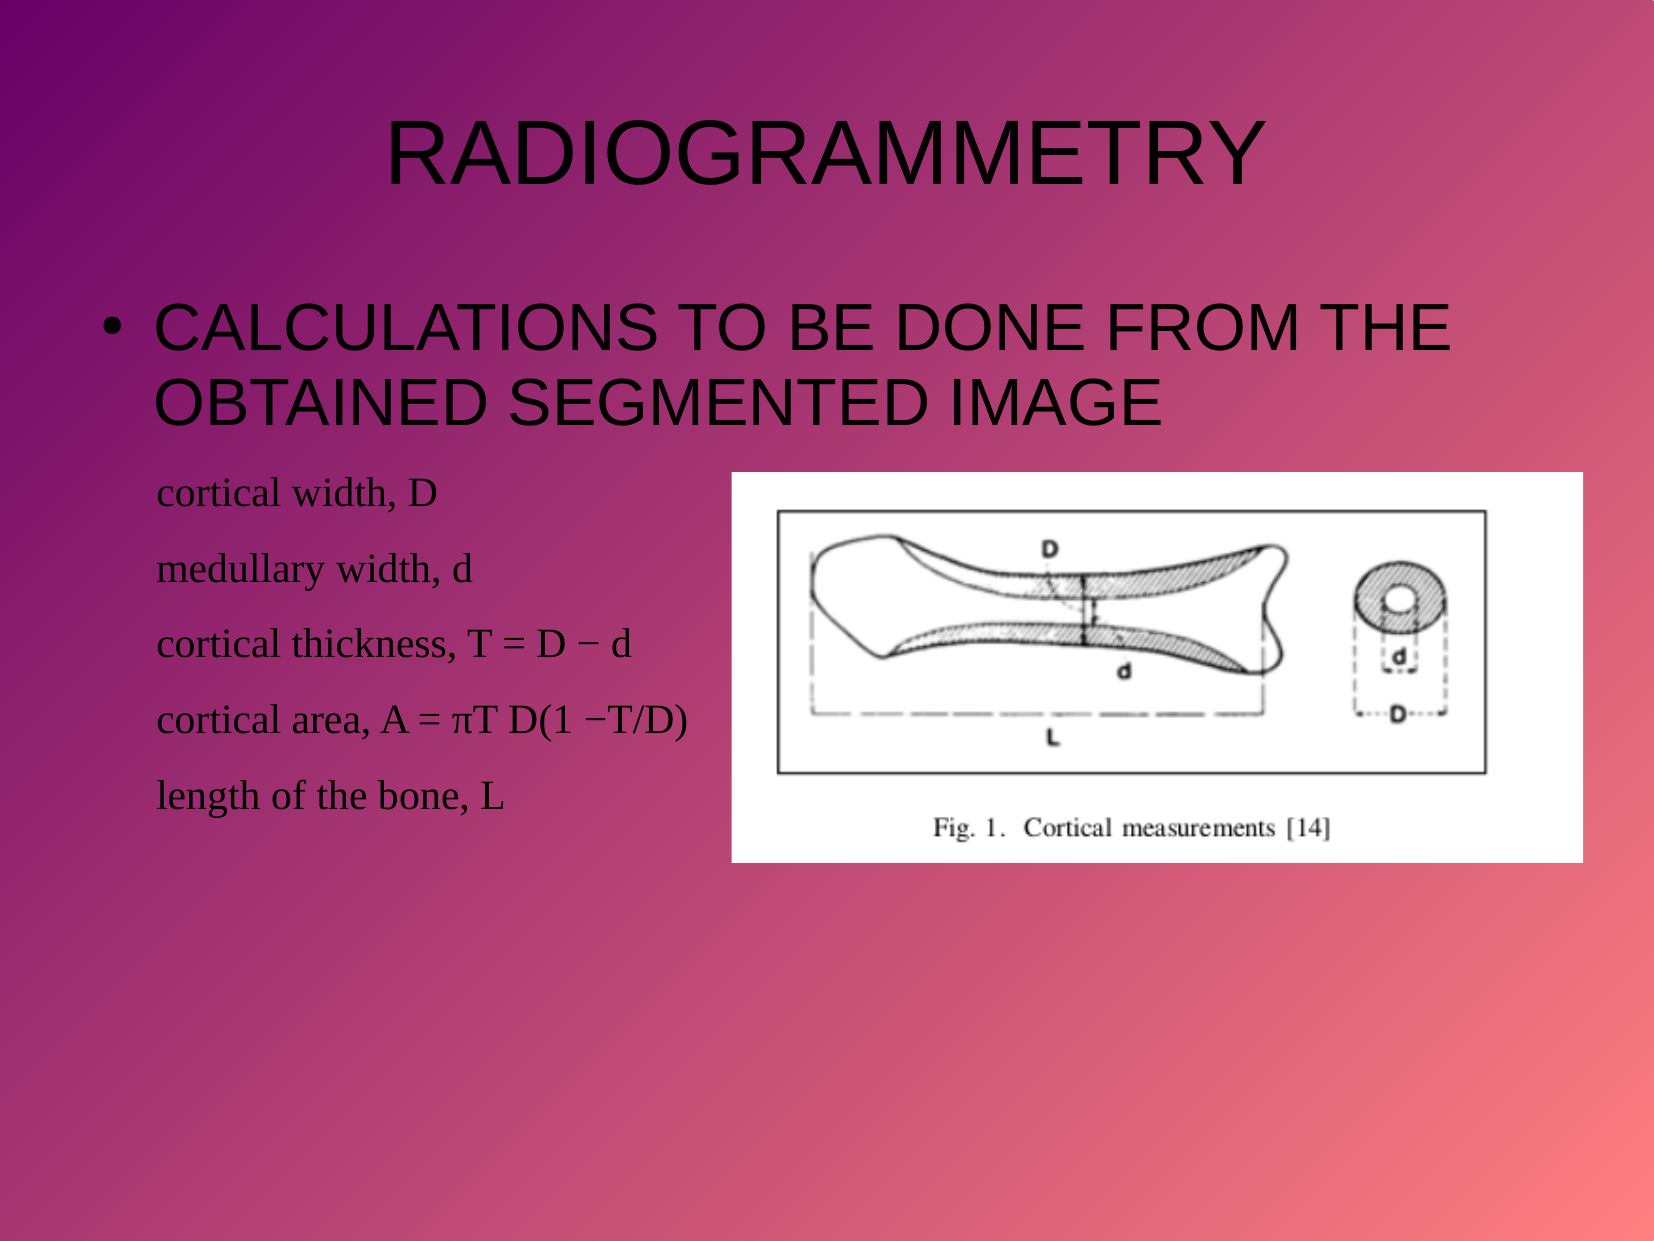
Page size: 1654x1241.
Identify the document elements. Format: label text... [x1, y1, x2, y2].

title RADIOGRAMMETRY [82, 49, 1571, 257]
picture [731, 472, 1584, 863]
list CALCULATIONS TO BE DONE FROM THE OBTAINED SEGMENTED IMAGE cortical width, D medullary width, d cortical thickness, T = D − d cortical area, A = πT D(1 −T/D) length of the bone, L [82, 290, 1571, 1010]
